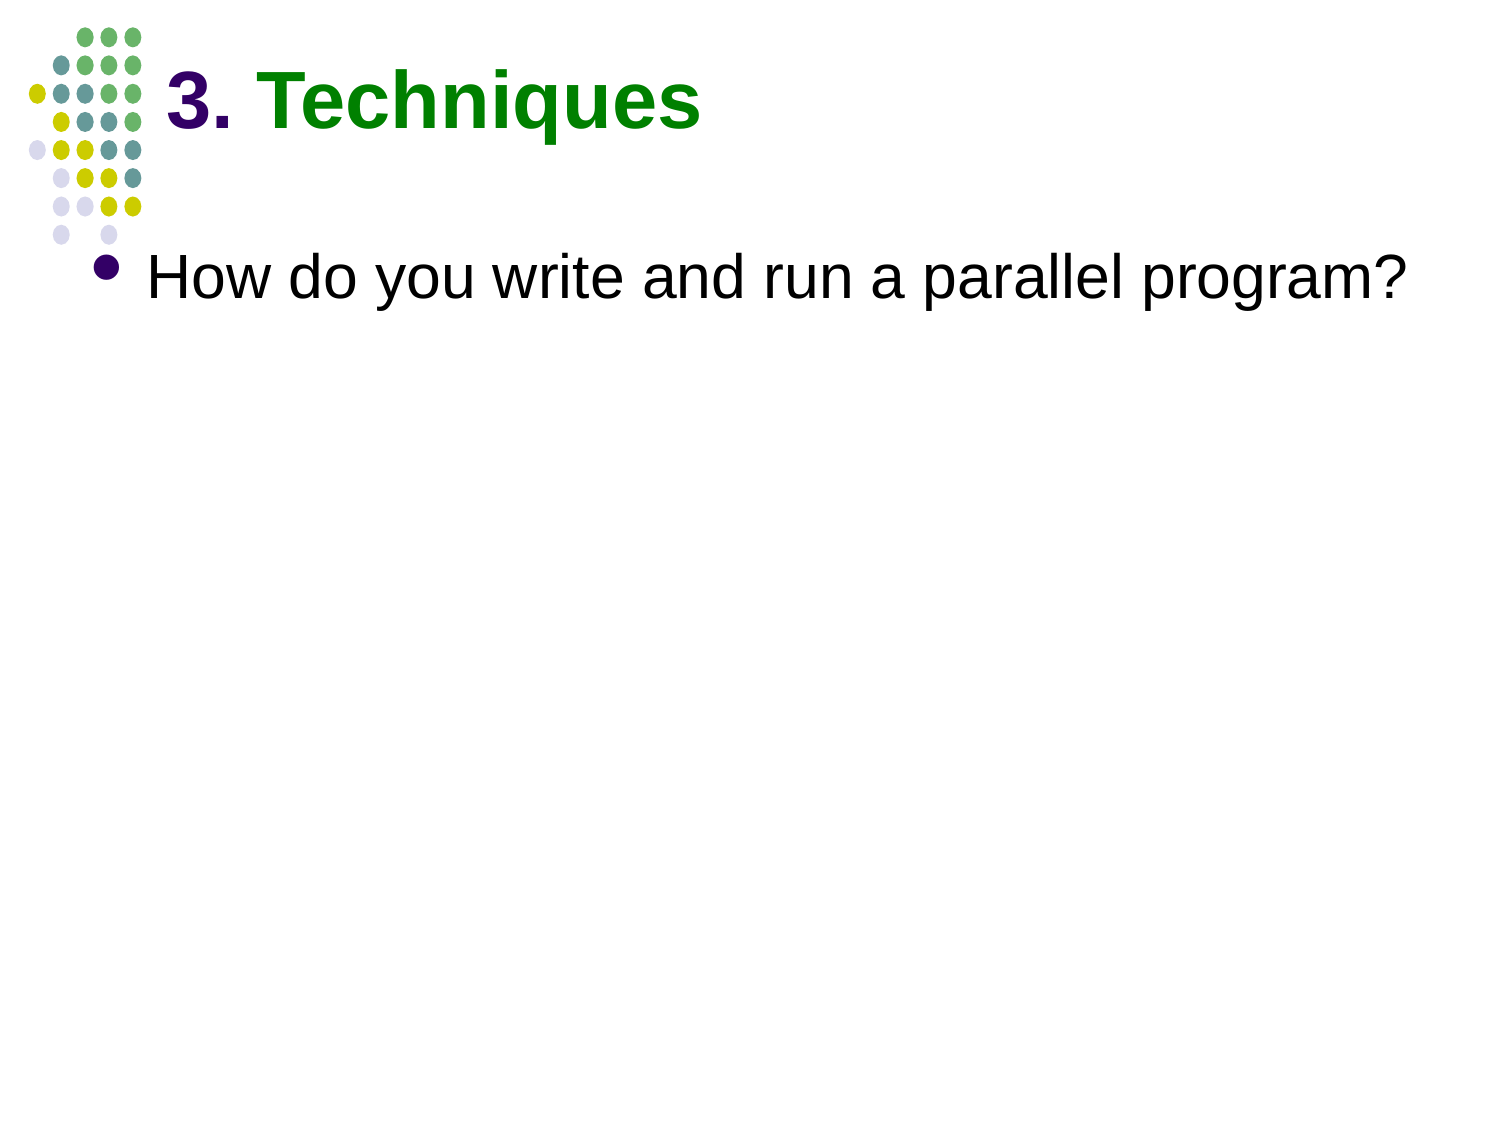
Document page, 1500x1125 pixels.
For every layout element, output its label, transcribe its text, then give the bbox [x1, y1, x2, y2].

list How do you write and run a parallel program? [75, 228, 1426, 1006]
title 3. Techniques [151, 40, 1390, 176]
